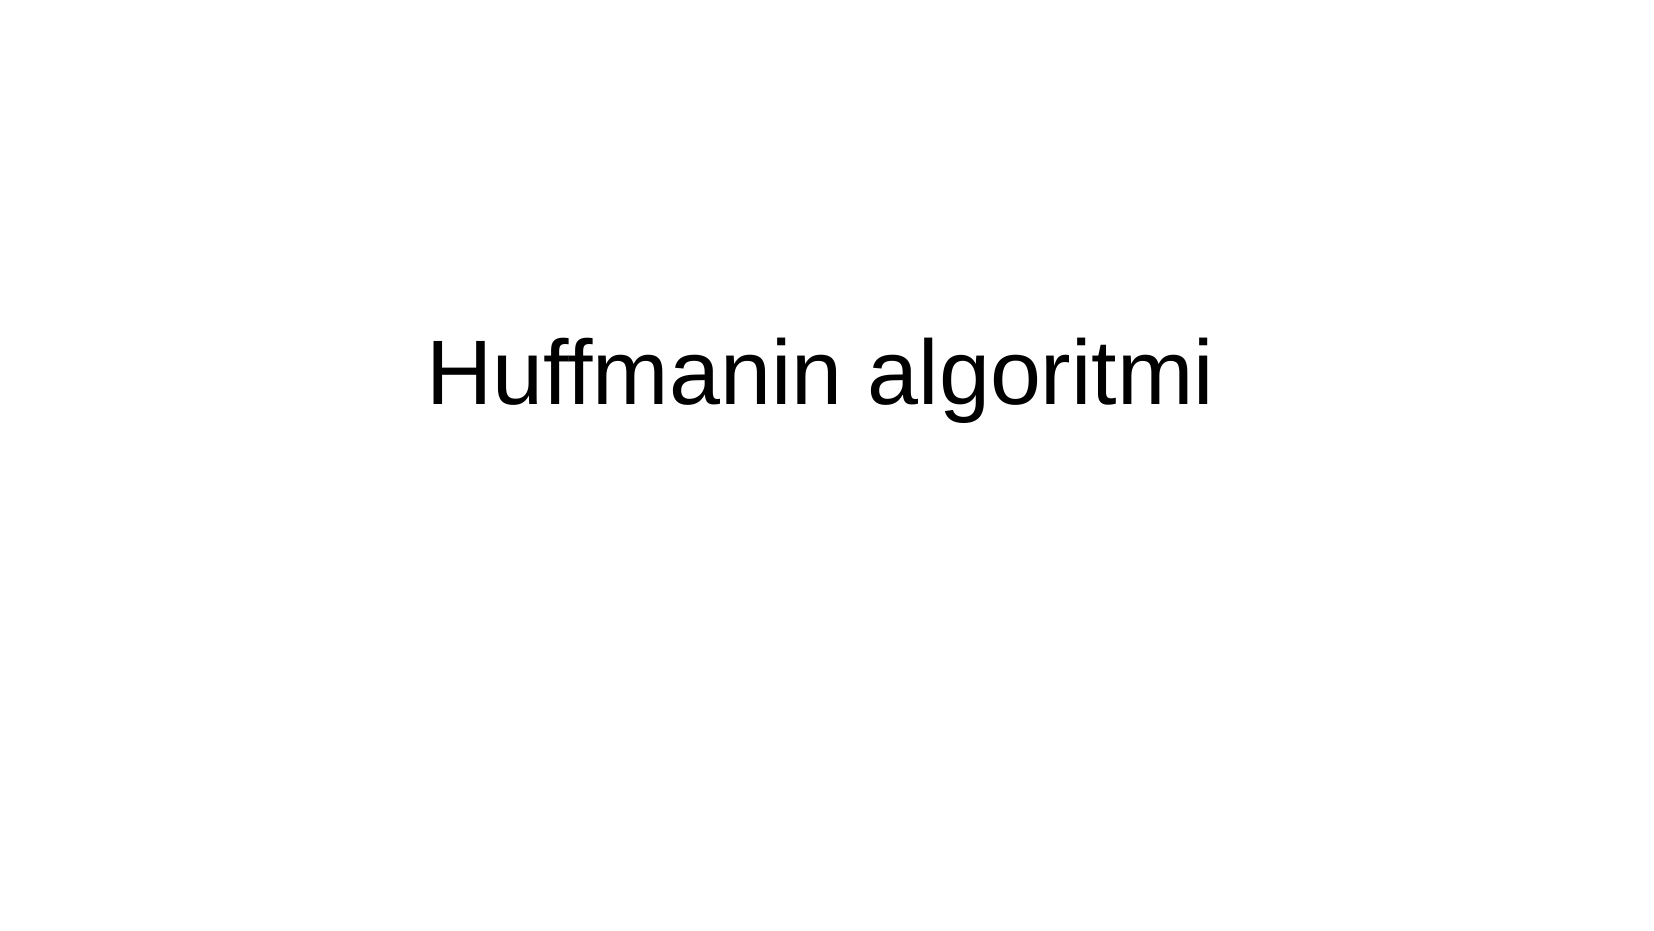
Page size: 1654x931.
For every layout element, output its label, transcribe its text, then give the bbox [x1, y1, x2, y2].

title Huffmanin algoritmi [76, 295, 1565, 451]
